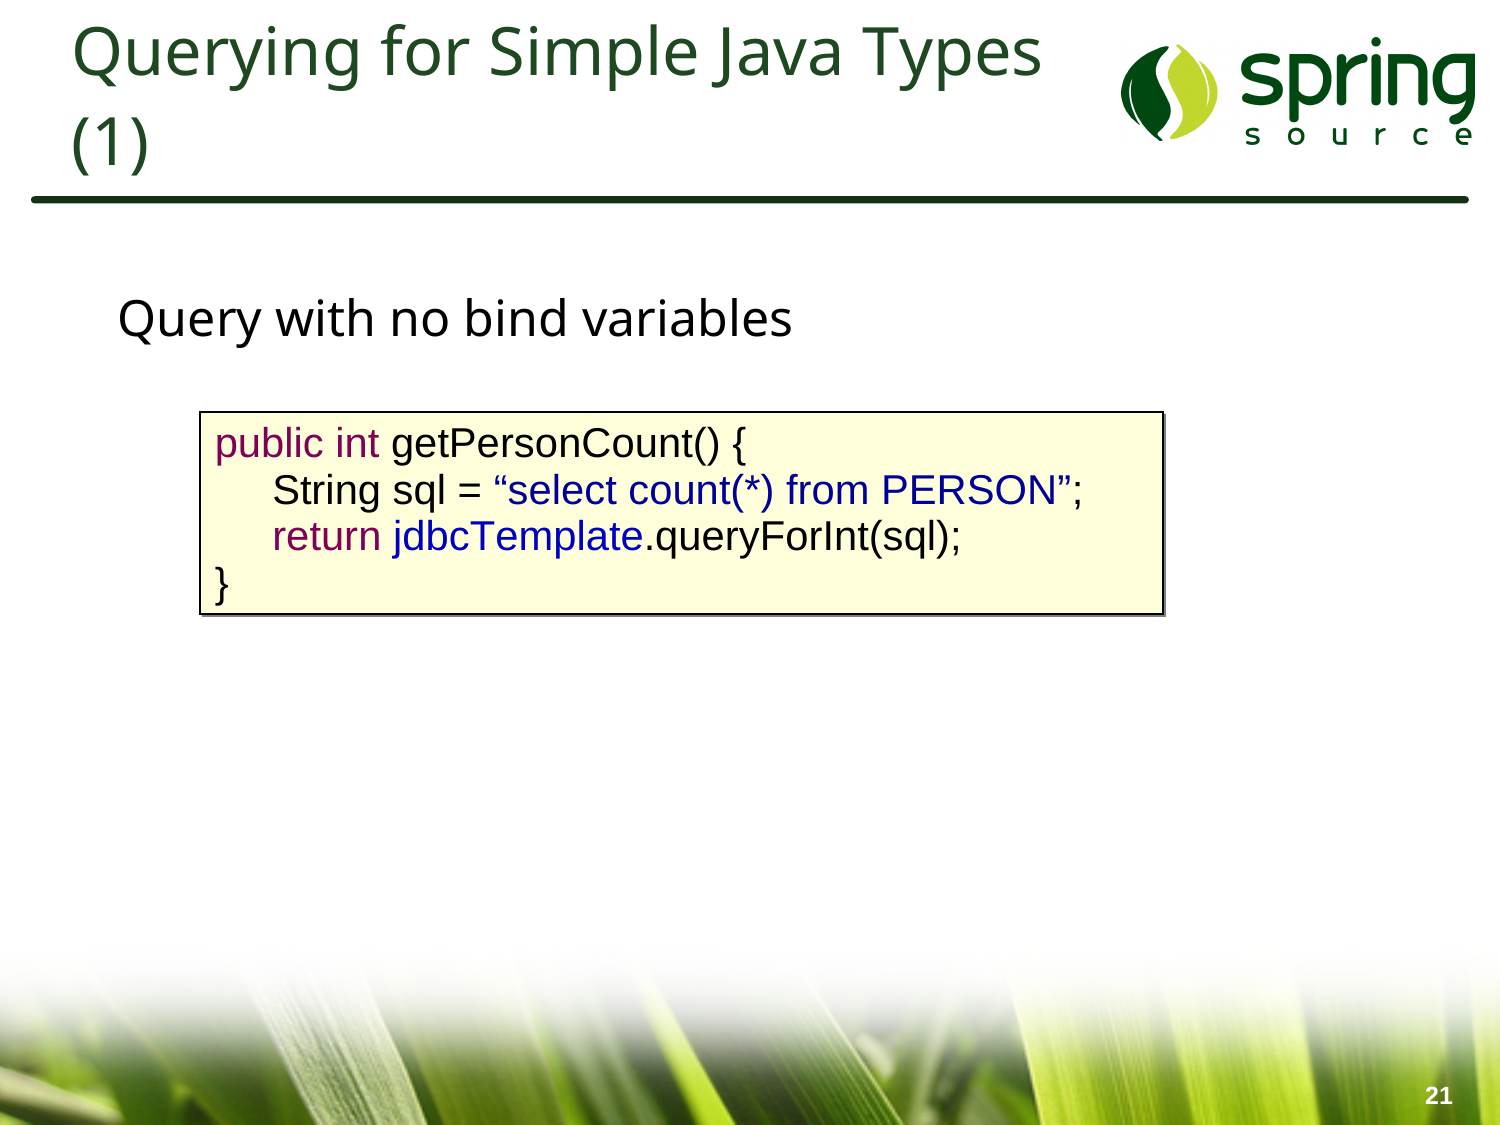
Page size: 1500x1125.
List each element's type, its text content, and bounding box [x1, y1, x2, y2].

list Query with no bind variables [103, 275, 1394, 938]
text_box public int getPersonCount() { String sql = “select count(*) from PERSON”; return jdbcTemplate.queryForInt(sql); } [200, 412, 1163, 614]
picture [1121, 37, 1475, 145]
picture [0, 944, 1500, 1125]
title Querying for Simple Java Types (1) [56, 5, 1089, 184]
